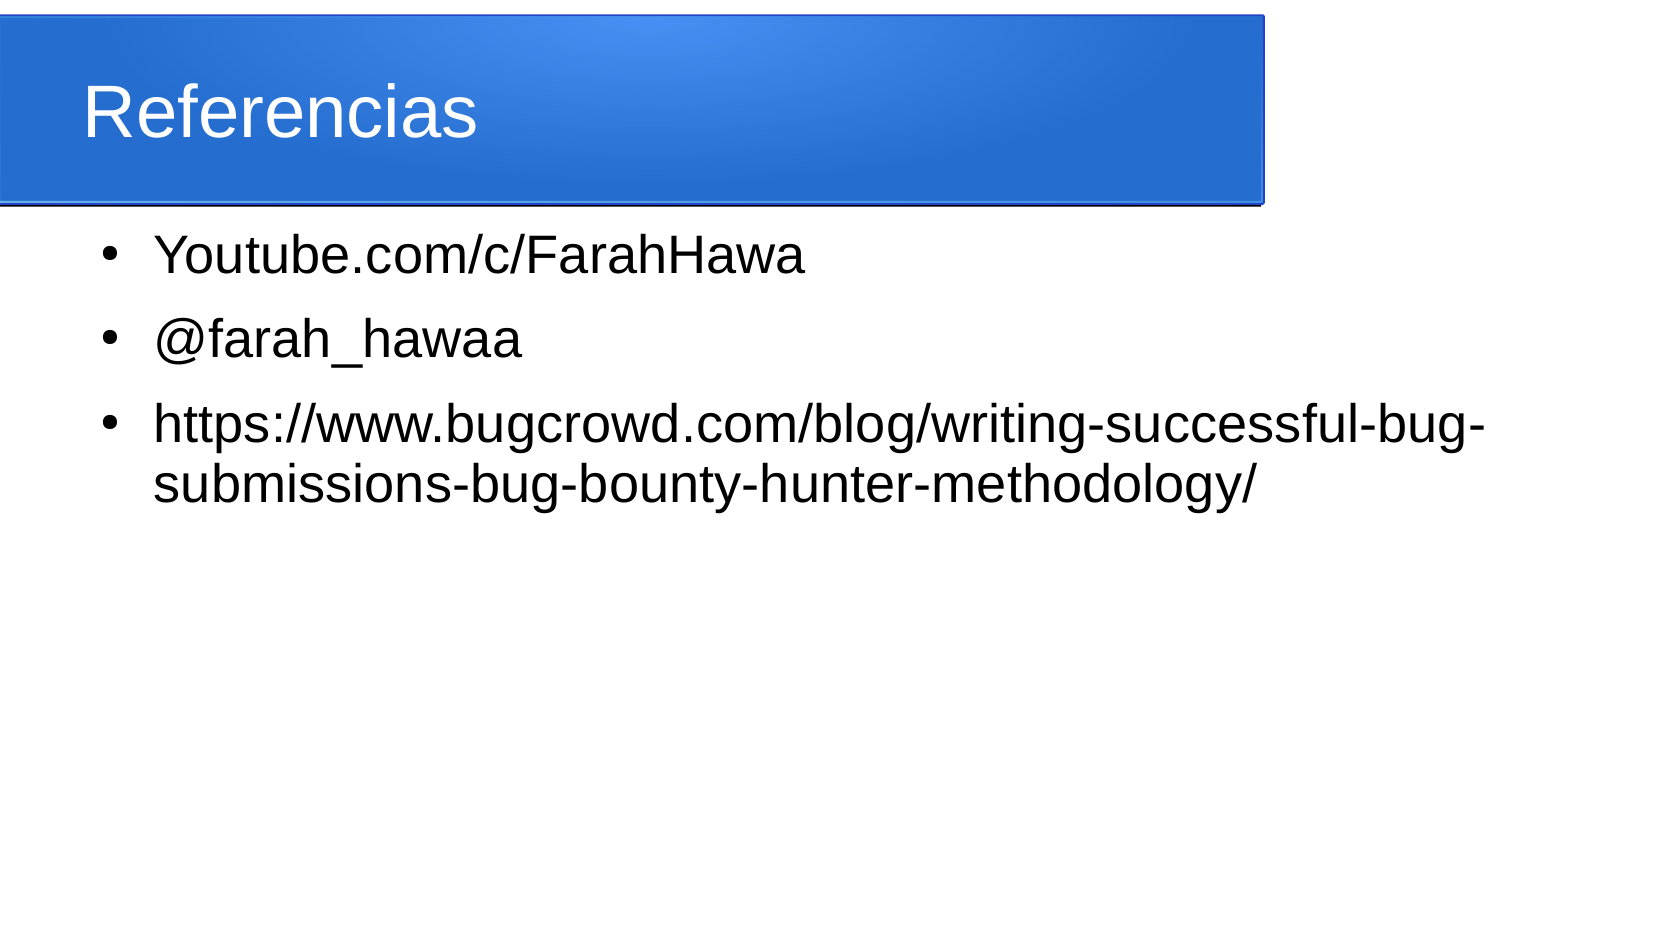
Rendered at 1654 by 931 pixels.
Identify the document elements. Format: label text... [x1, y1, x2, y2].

title Referencias [82, 35, 1235, 189]
list Youtube.com/c/FarahHawa @farah_hawaa https://www.bugcrowd.com/blog/writing-successful-bug-submissions-bug-bounty-hunter-methodology/ [82, 224, 1571, 764]
